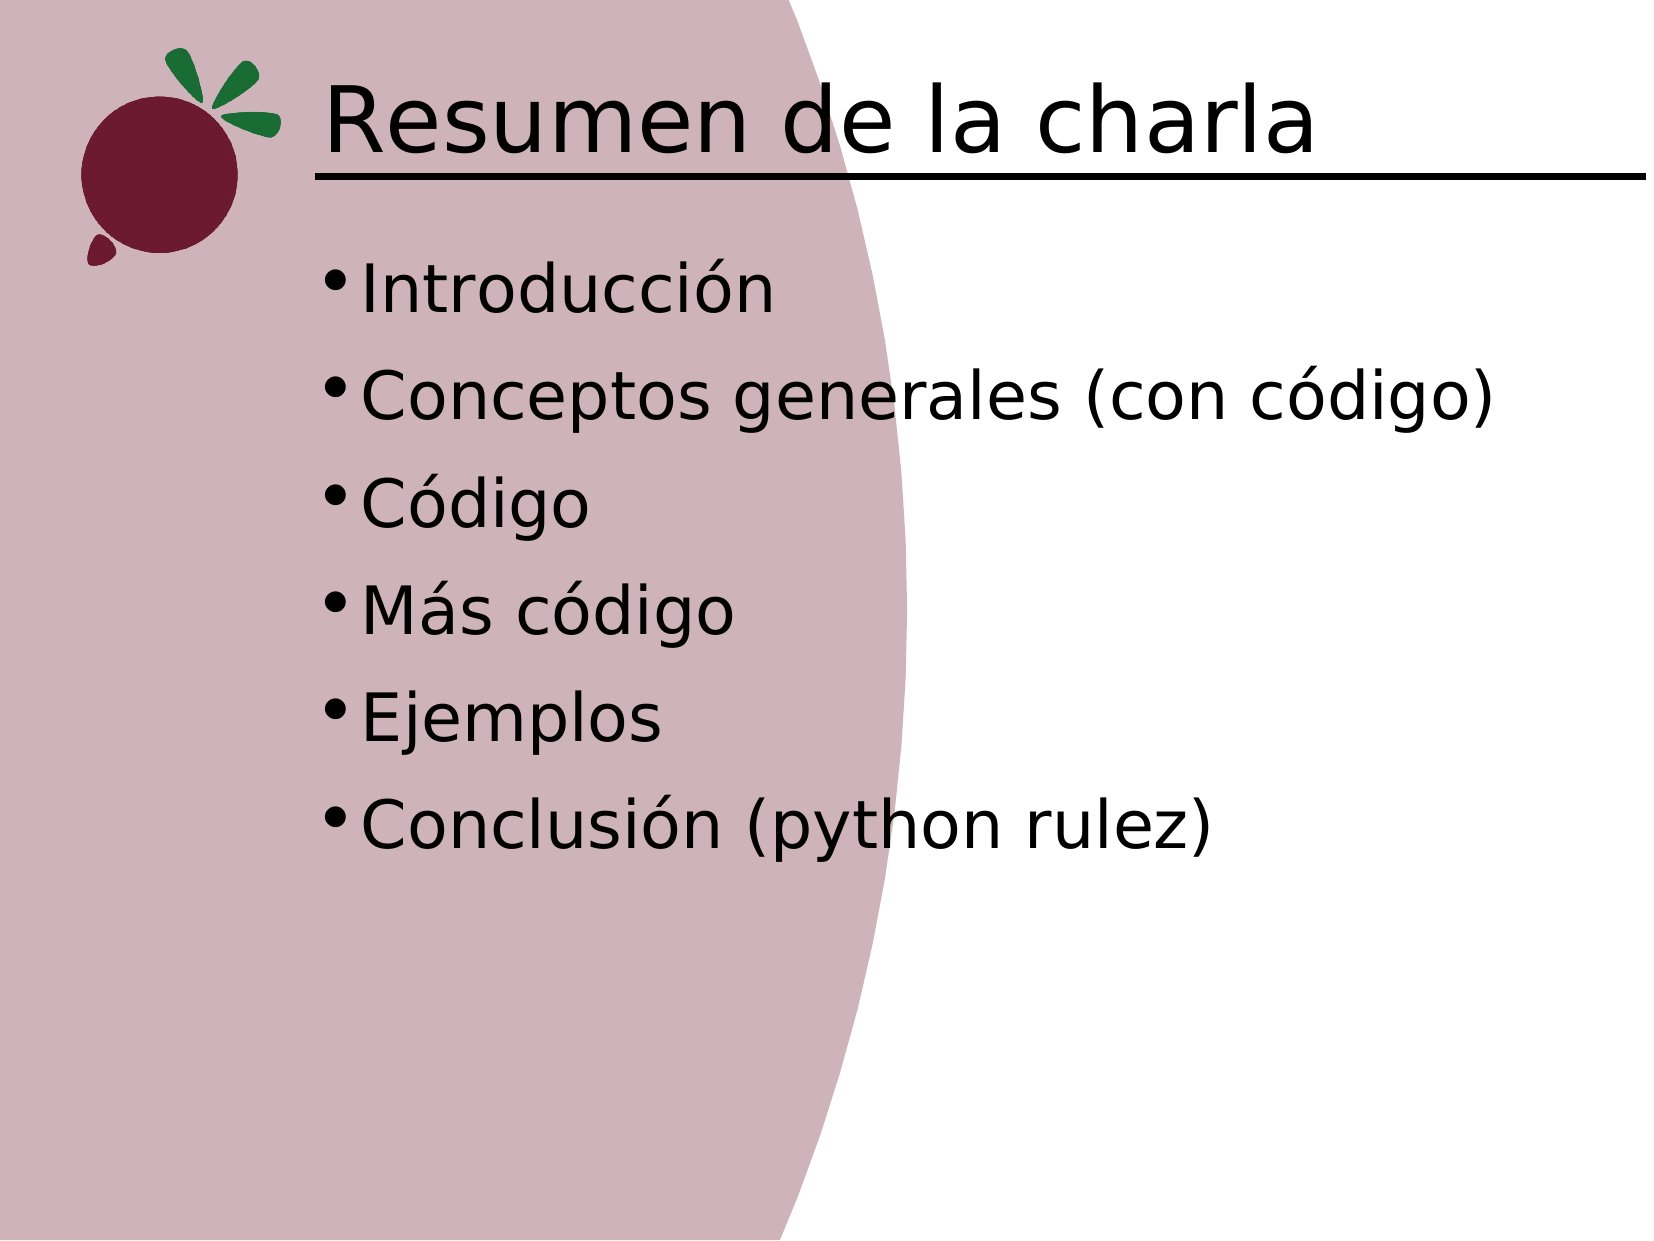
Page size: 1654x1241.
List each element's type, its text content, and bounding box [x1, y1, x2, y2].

list Introducción Conceptos generales (con código) Código Más código Ejemplos Conclusión (python rulez) [322, 250, 1565, 1175]
picture [81, 48, 281, 266]
title Resumen de la charla [322, 65, 1565, 177]
